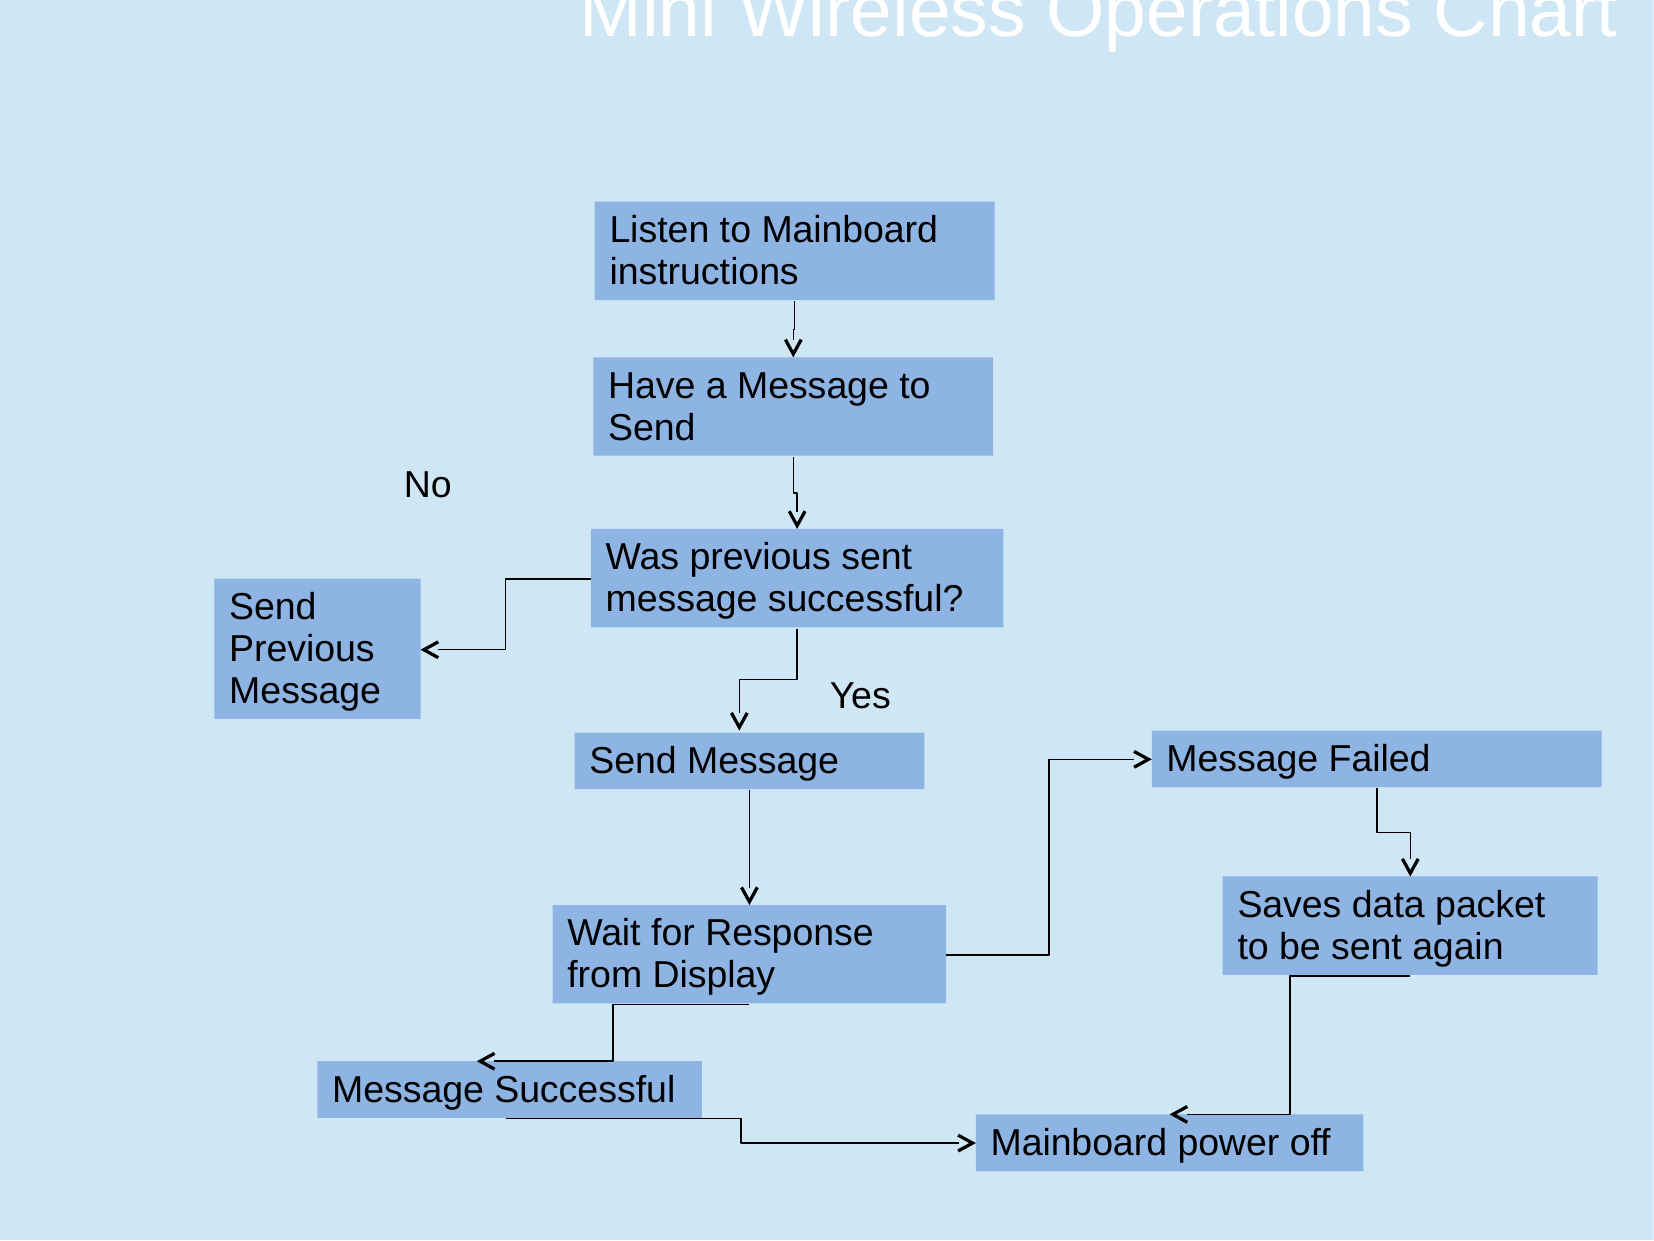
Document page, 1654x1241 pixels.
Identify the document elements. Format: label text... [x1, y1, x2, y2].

text_box Message Successful [317, 1061, 702, 1118]
text_box Wait for Response from Display [552, 905, 947, 1004]
title Mini Wireless Operations Chart [151, 0, 1633, 183]
text_box Send Previous Message [214, 578, 421, 719]
text_box Yes [815, 667, 1078, 725]
text_box Listen to Mainboard instructions [594, 201, 995, 301]
text_box Saves data packet to be sent again [1222, 876, 1598, 975]
text_box No [389, 456, 527, 514]
text_box Message Failed [1151, 730, 1602, 788]
text_box Was previous sent message successful? [590, 528, 1004, 628]
text_box Mainboard power off [975, 1114, 1364, 1172]
text_box Have a Message to Send [593, 357, 994, 456]
text_box Send Message [574, 732, 925, 790]
